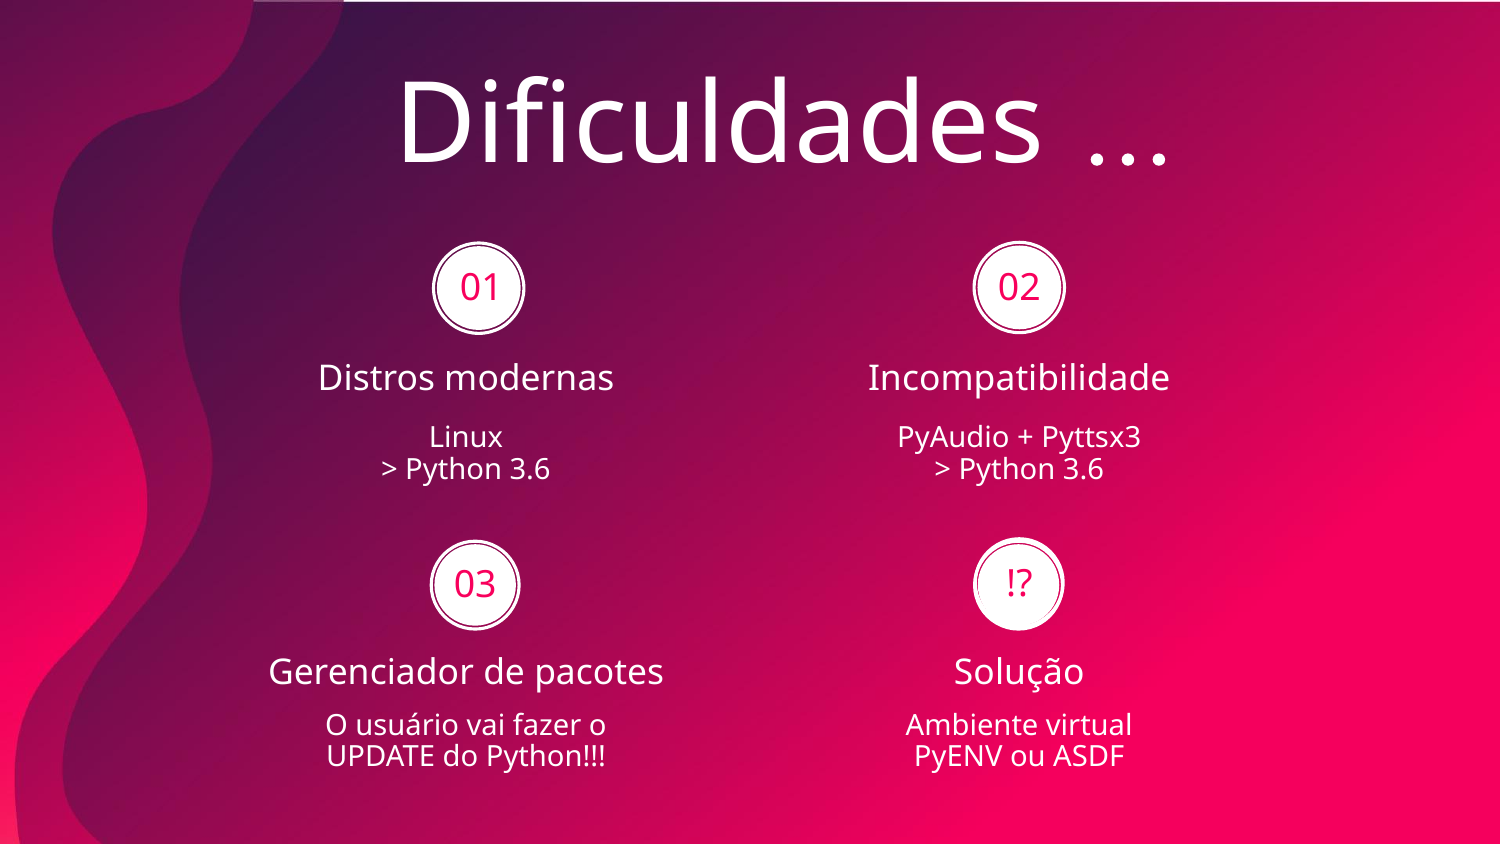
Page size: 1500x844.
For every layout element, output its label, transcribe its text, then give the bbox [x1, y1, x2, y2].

text_box Incompatibilidade [790, 321, 1248, 413]
text_box 02 [828, 239, 1211, 321]
text_box Solução [790, 615, 1248, 707]
text_box [1152, 153, 1166, 166]
text_box Gerenciador de pacotes [237, 615, 695, 707]
text_box Ambiente virtual PyENV ou ASDF [828, 694, 1211, 799]
text_box [1090, 153, 1104, 166]
picture [0, 0, 1500, 844]
text_box Distros modernas [237, 321, 695, 413]
text_box !? [828, 536, 1211, 615]
text_box Linux > Python 3.6 [275, 407, 658, 512]
text_box Dificuldades [379, 61, 1091, 166]
text_box 01 [290, 239, 673, 321]
text_box [1121, 153, 1135, 166]
text_box O usuário vai fazer o UPDATE do Python!!! [275, 694, 658, 799]
text_box 03 [284, 537, 667, 628]
text_box PyAudio + Pyttsx3 > Python 3.6 [828, 407, 1211, 512]
